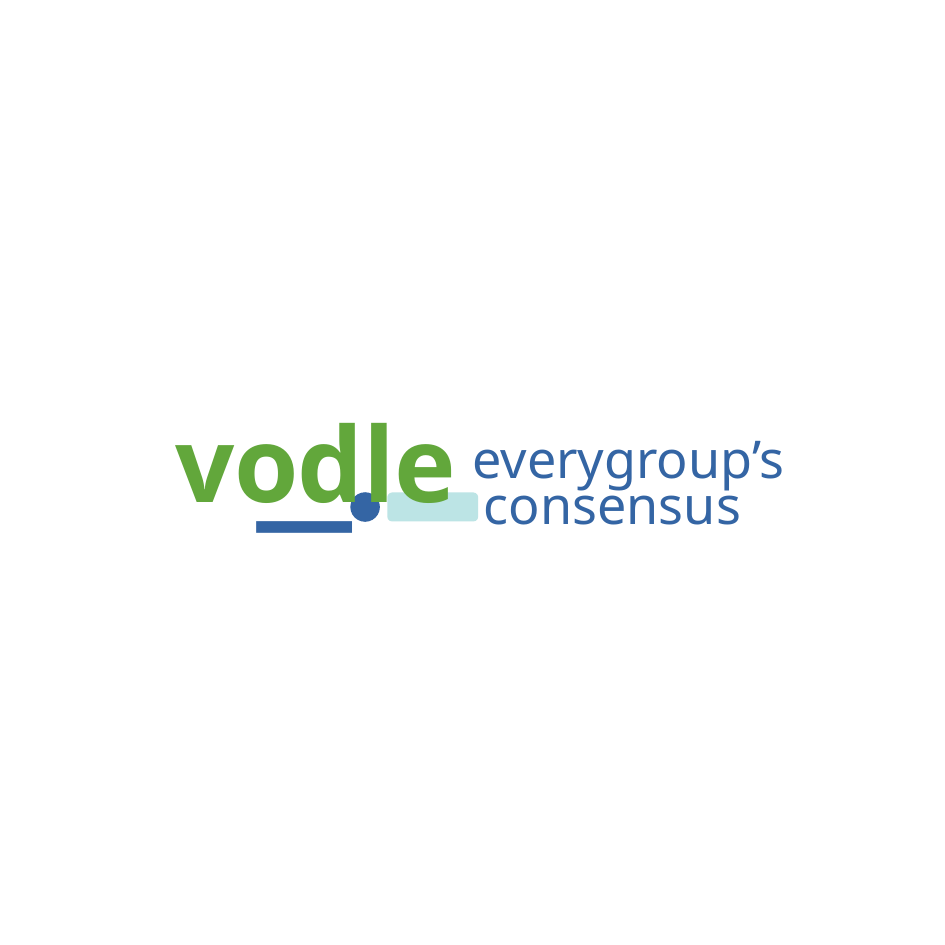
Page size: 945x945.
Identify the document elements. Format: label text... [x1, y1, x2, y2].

text_box dle [282, 383, 479, 515]
text_box everygroup’s [457, 415, 834, 496]
text_box [352, 515, 378, 522]
text_box vo [160, 383, 282, 515]
text_box — [237, 436, 325, 568]
text_box consensus [469, 461, 846, 542]
text_box [387, 515, 469, 522]
